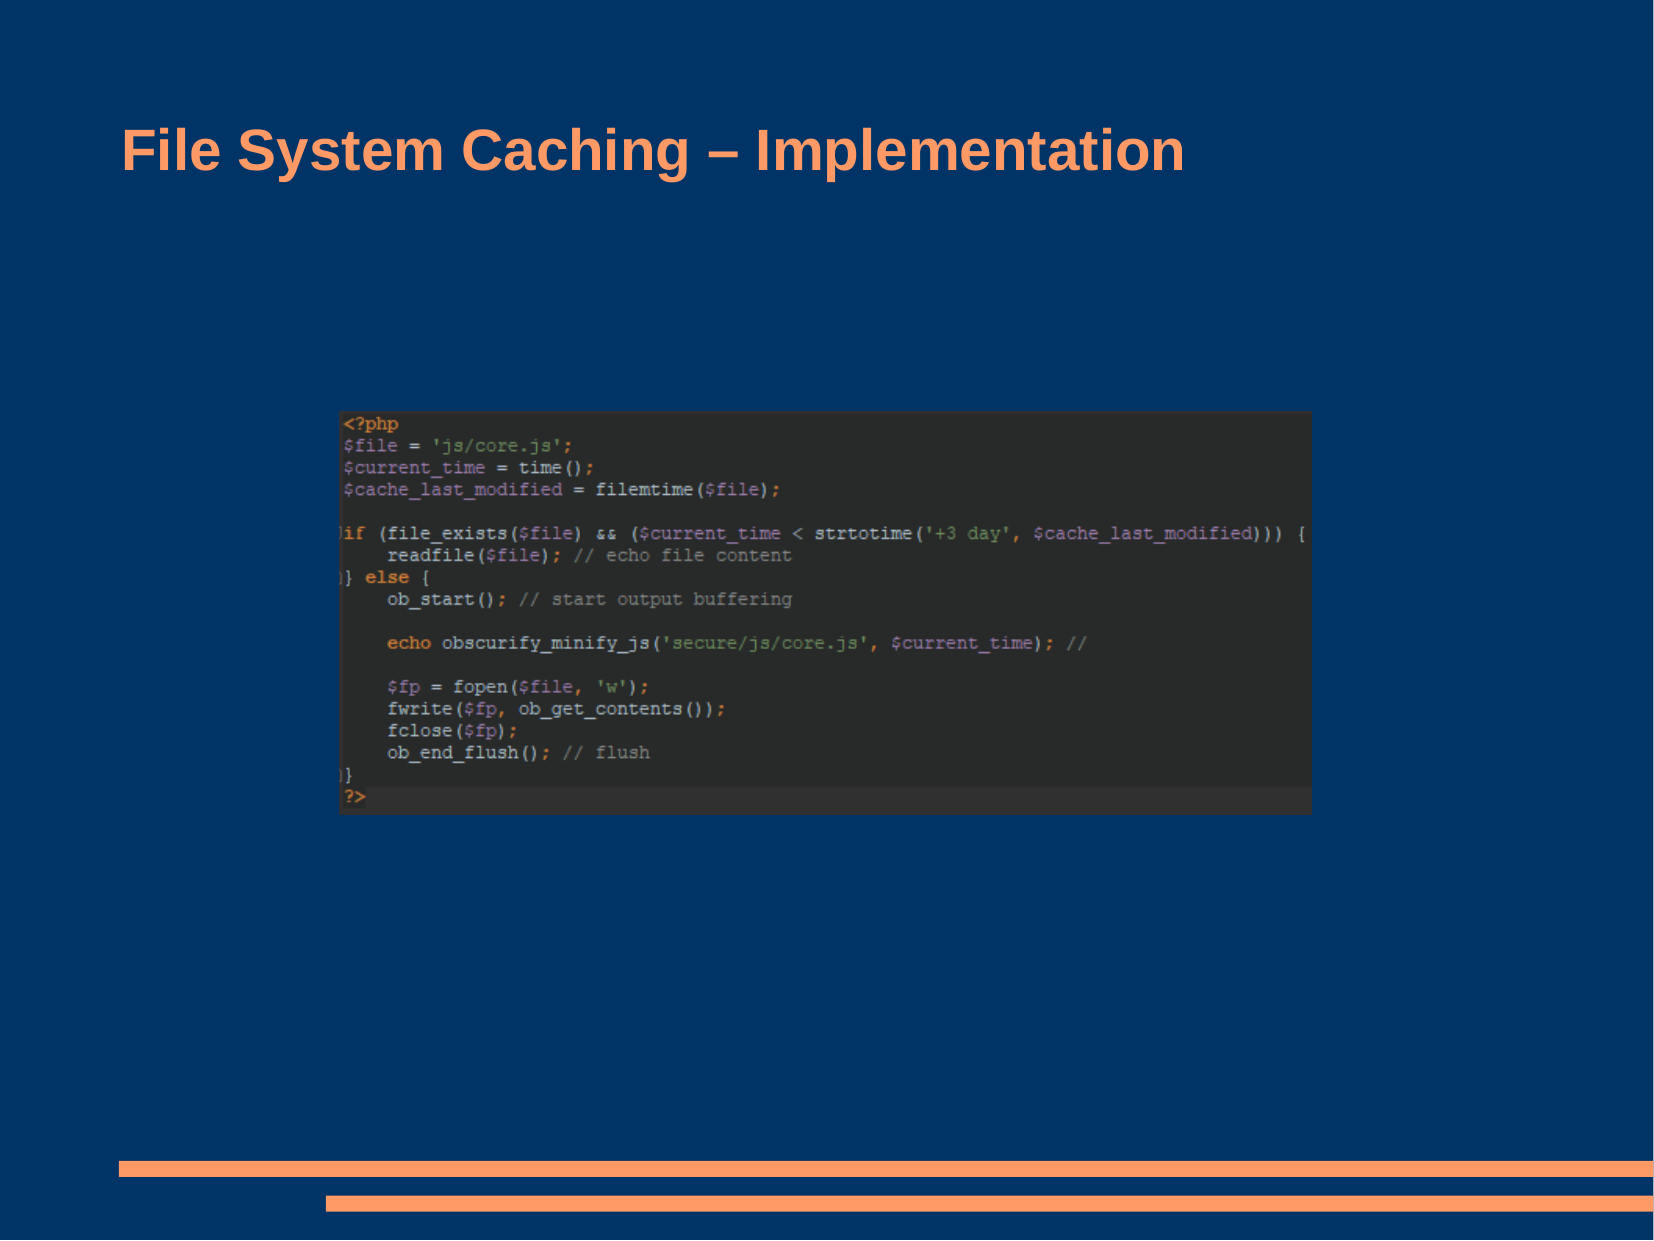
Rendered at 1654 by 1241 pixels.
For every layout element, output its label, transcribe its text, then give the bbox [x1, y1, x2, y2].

title File System Caching – Implementation [121, 46, 1534, 254]
picture [339, 411, 1312, 815]
